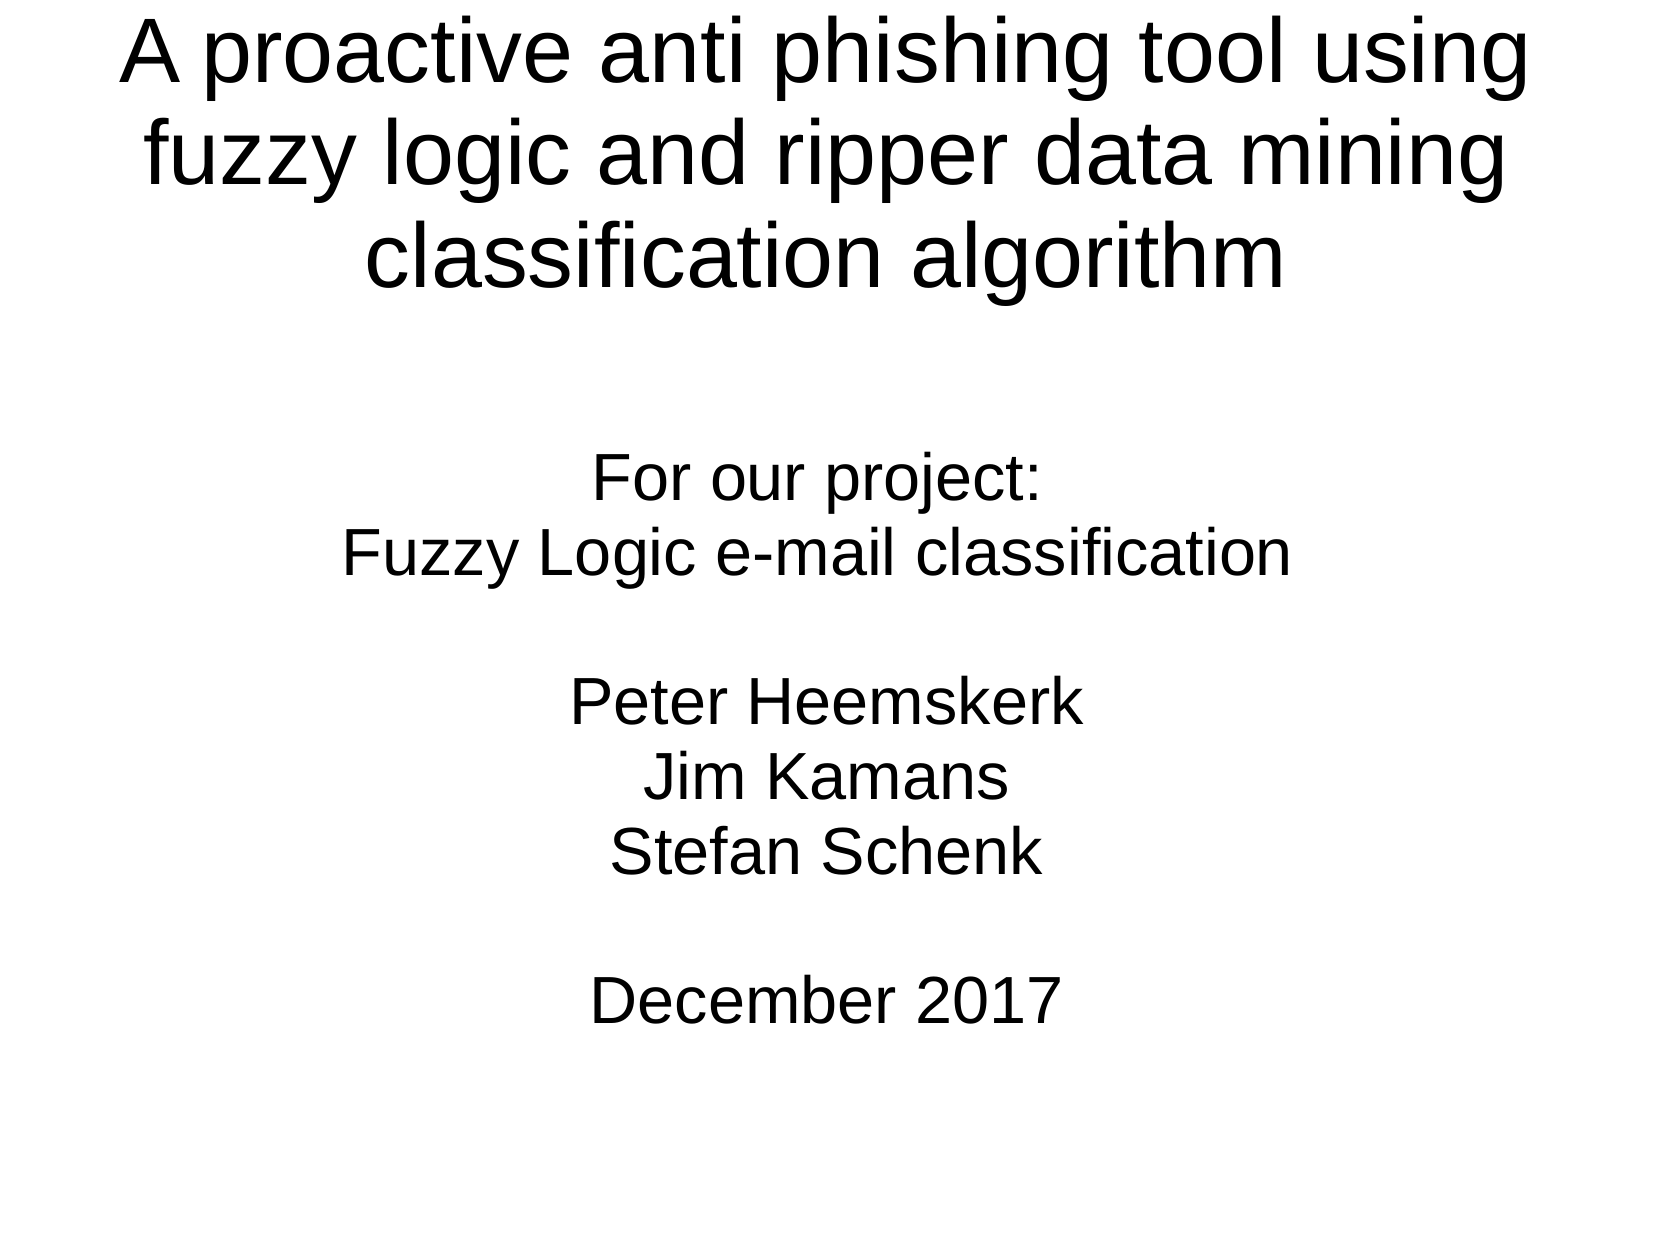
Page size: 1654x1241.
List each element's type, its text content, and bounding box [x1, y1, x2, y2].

subtitle For our project: Fuzzy Logic e-mail classification Peter Heemskerk Jim Kamans Stefan Schenk December 2017 [82, 379, 1571, 1099]
title A proactive anti phishing tool using fuzzy logic and ripper data mining classification algorithm [82, 0, 1571, 307]
